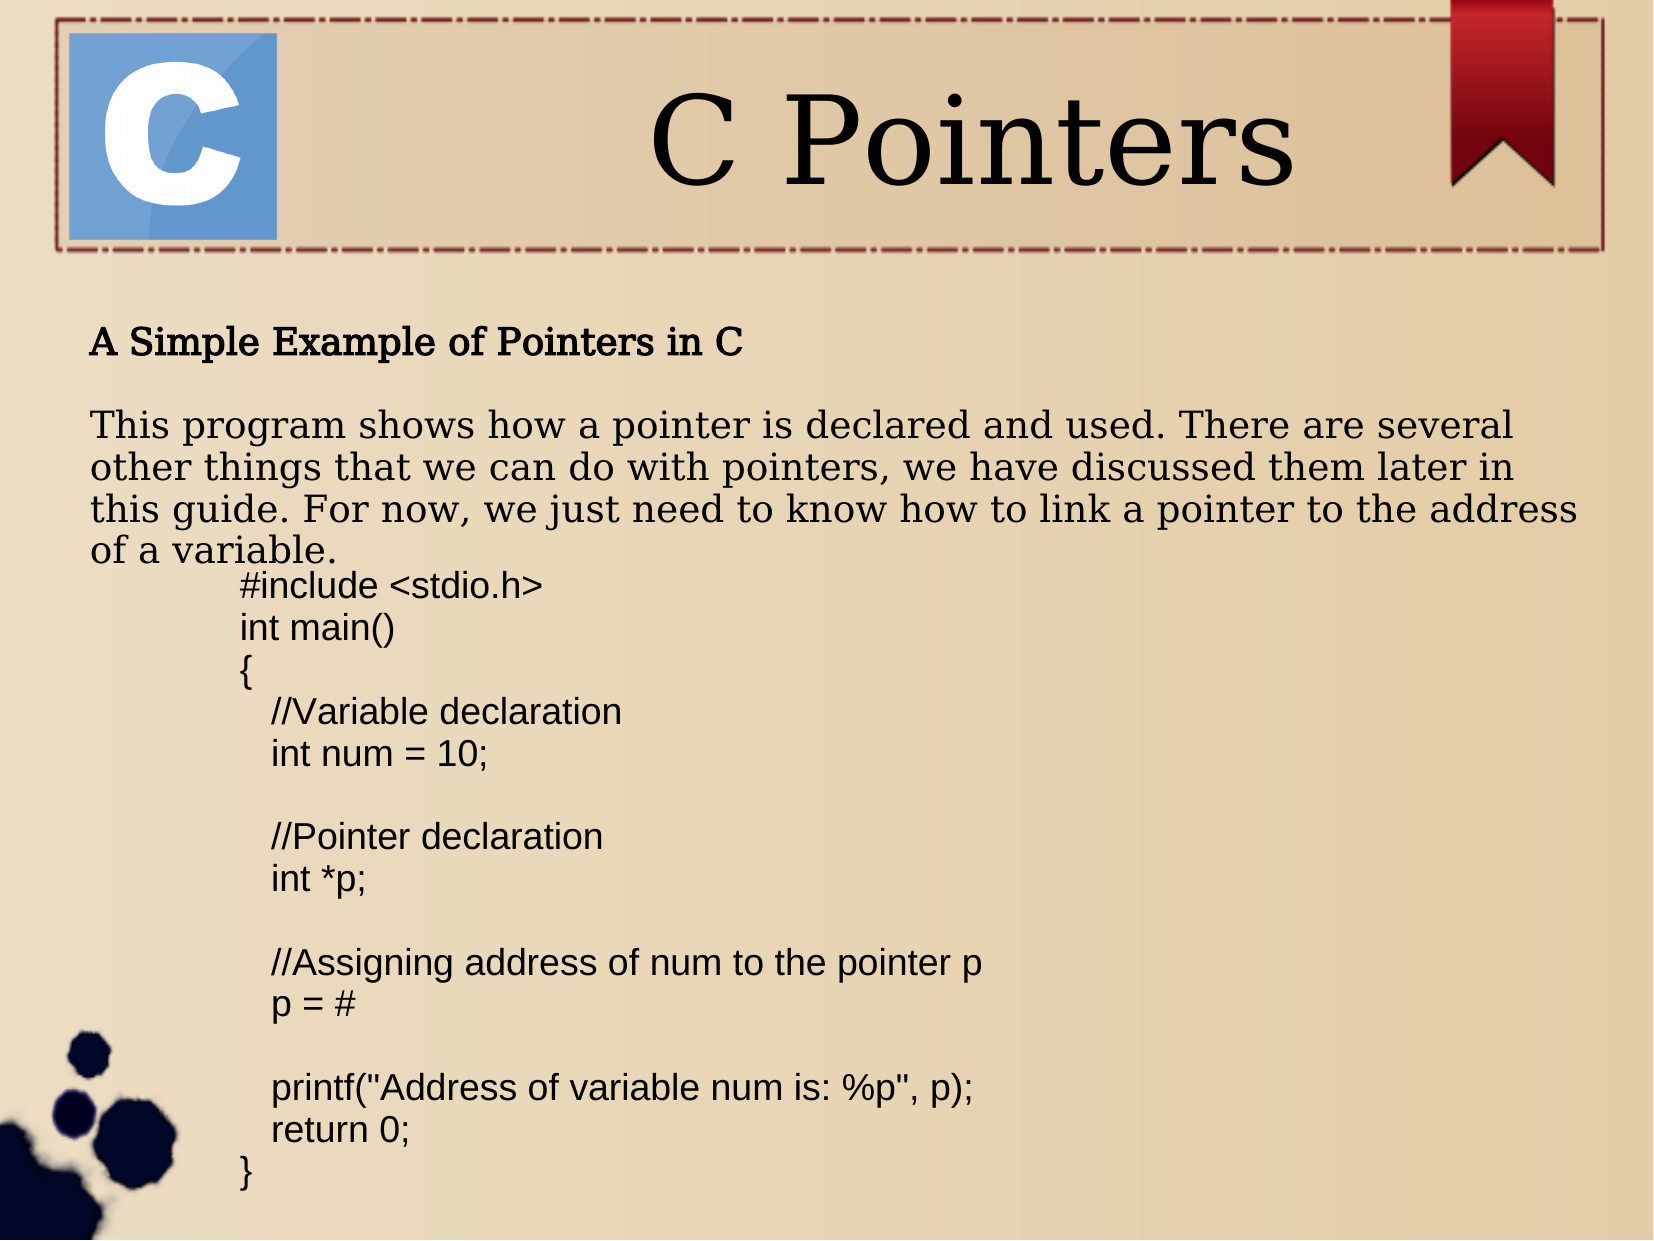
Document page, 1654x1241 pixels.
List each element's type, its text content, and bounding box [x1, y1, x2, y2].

title C Pointers [495, 47, 1413, 229]
text_box #include <stdio.h> int main() { //Variable declaration int num = 10; //Pointer declaration int *p; //Assigning address of num to the pointer p p = # printf("Address of variable num is: %p", p); return 0; } [225, 557, 1216, 1200]
text_box A Simple Example of Pointers in C This program shows how a pointer is declared and used. There are several other things that we can do with pointers, we have discussed them later in this guide. For now, we just need to know how to link a pointer to the address of a variable. [75, 313, 1606, 580]
picture [0, 0, 1654, 1240]
